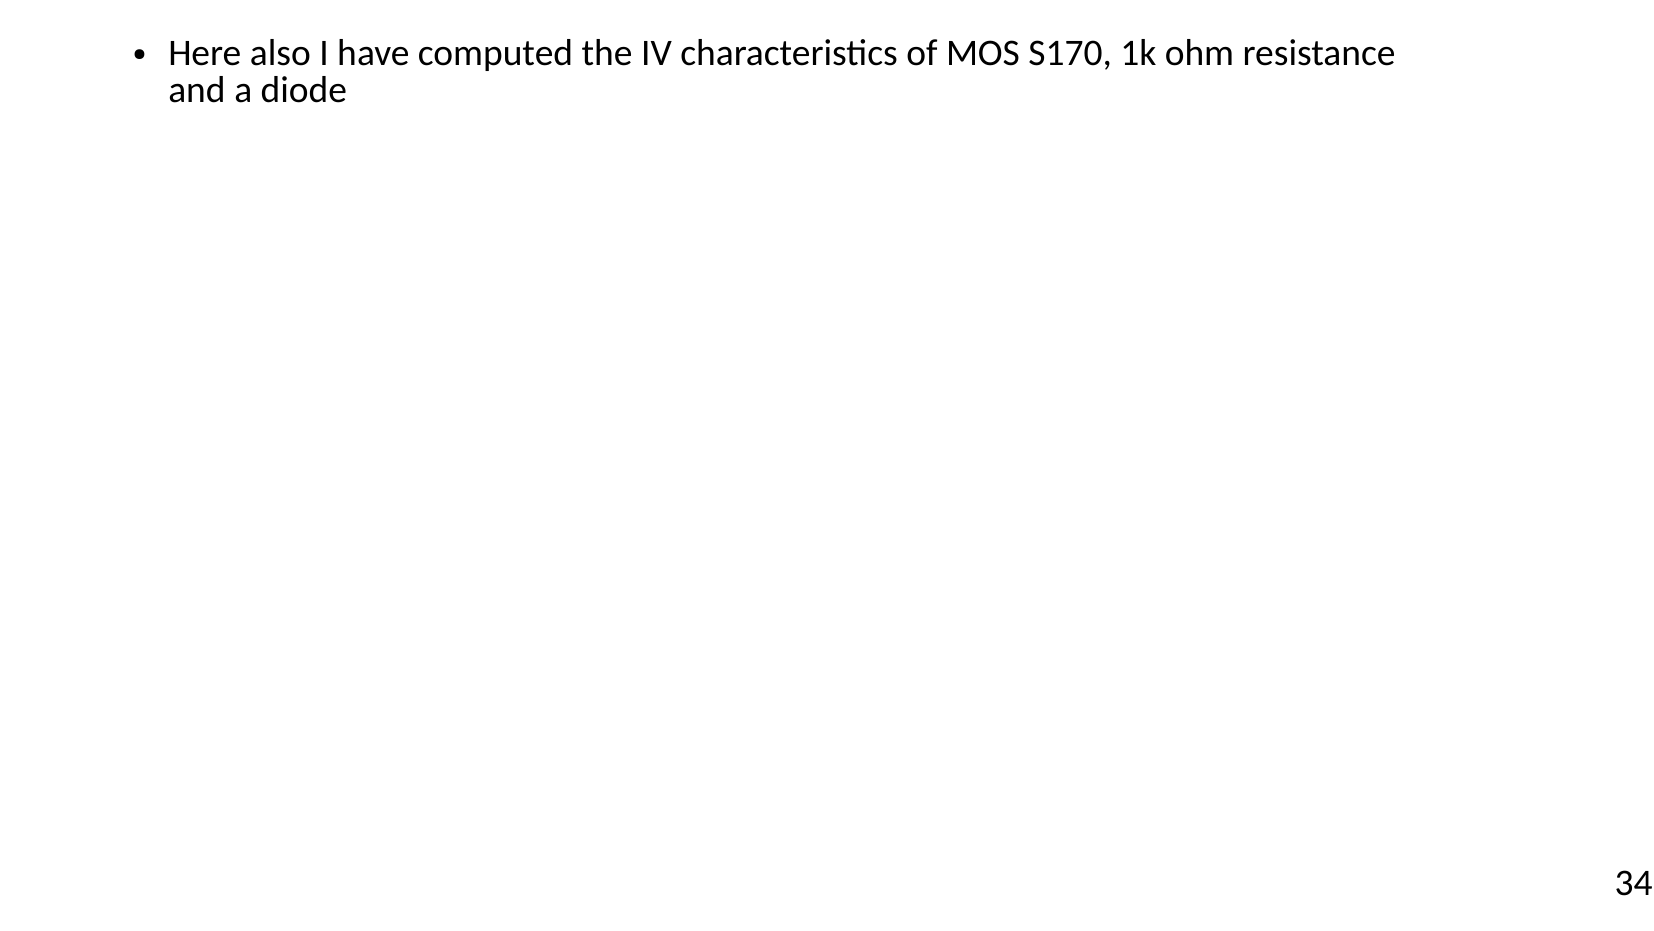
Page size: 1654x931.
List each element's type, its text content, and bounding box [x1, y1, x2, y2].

text_box <number> [1479, 860, 1654, 931]
text_box Here also I have computed the IV characteristics of MOS S170, 1k ohm resistance and a diode [118, 29, 1447, 120]
